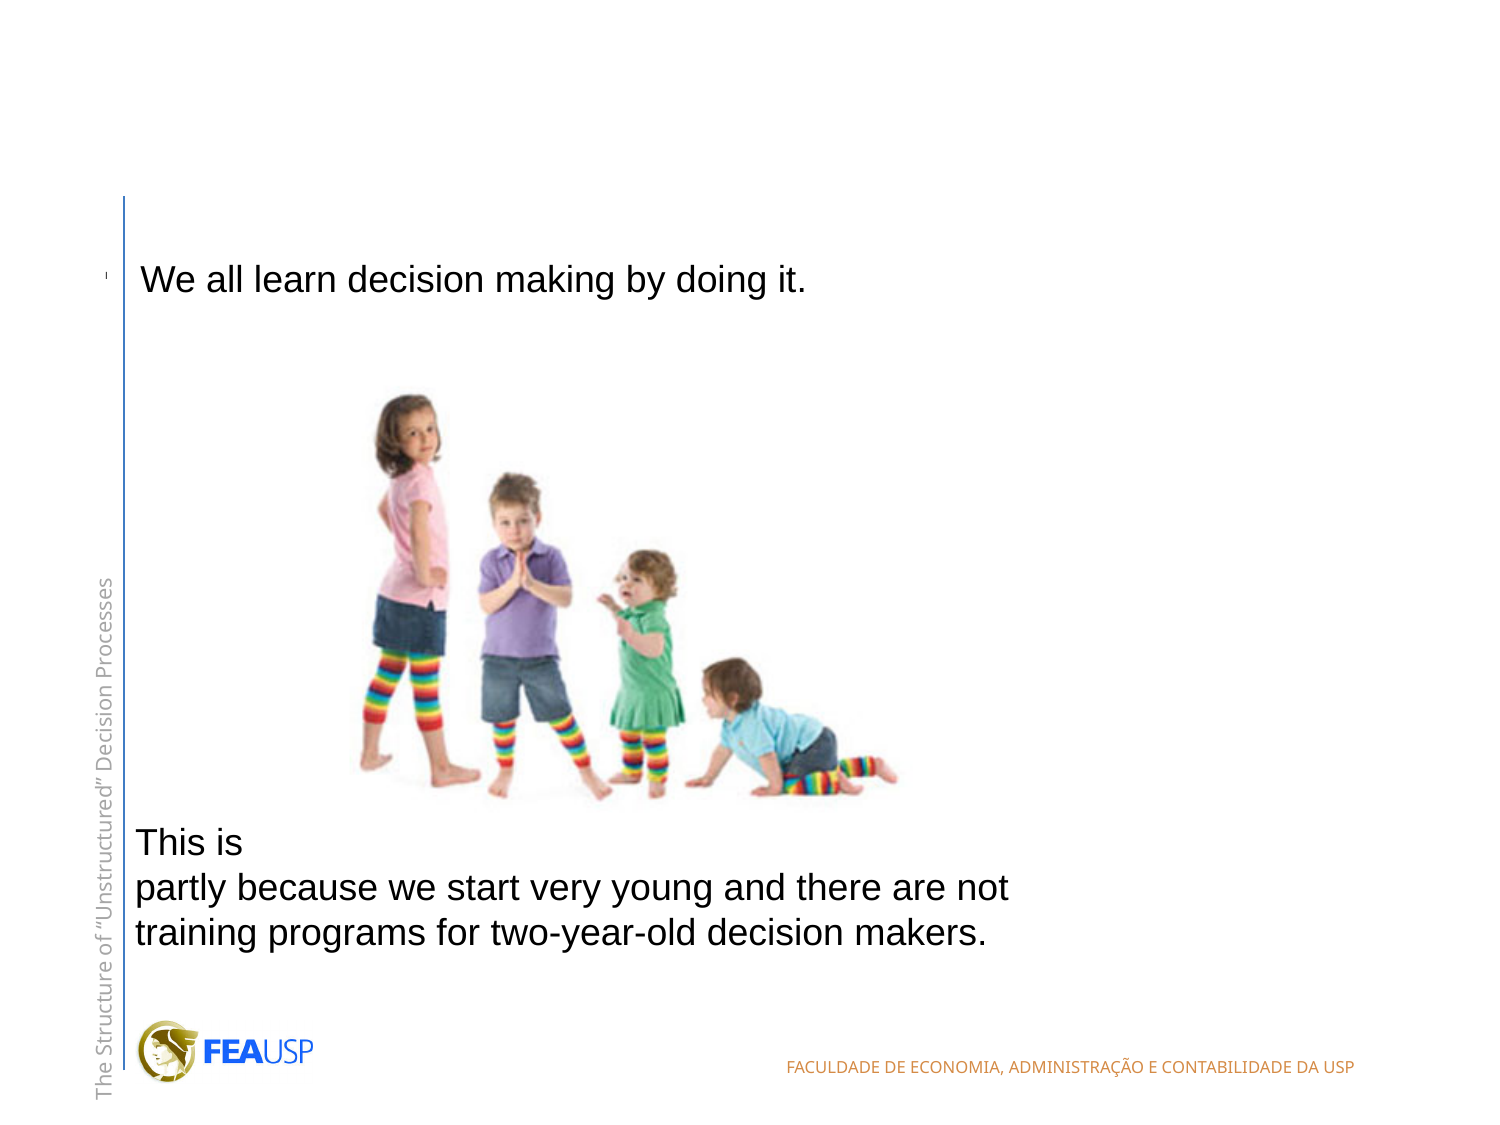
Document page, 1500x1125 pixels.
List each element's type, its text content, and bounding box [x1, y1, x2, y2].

picture [135, 1020, 313, 1084]
text_box We all learn decision making by doing it. [104, 254, 1425, 916]
picture [300, 374, 978, 836]
text_box This is partly because we start very young and there are not training programs for two-year-old decision makers. [135, 916, 1410, 1006]
